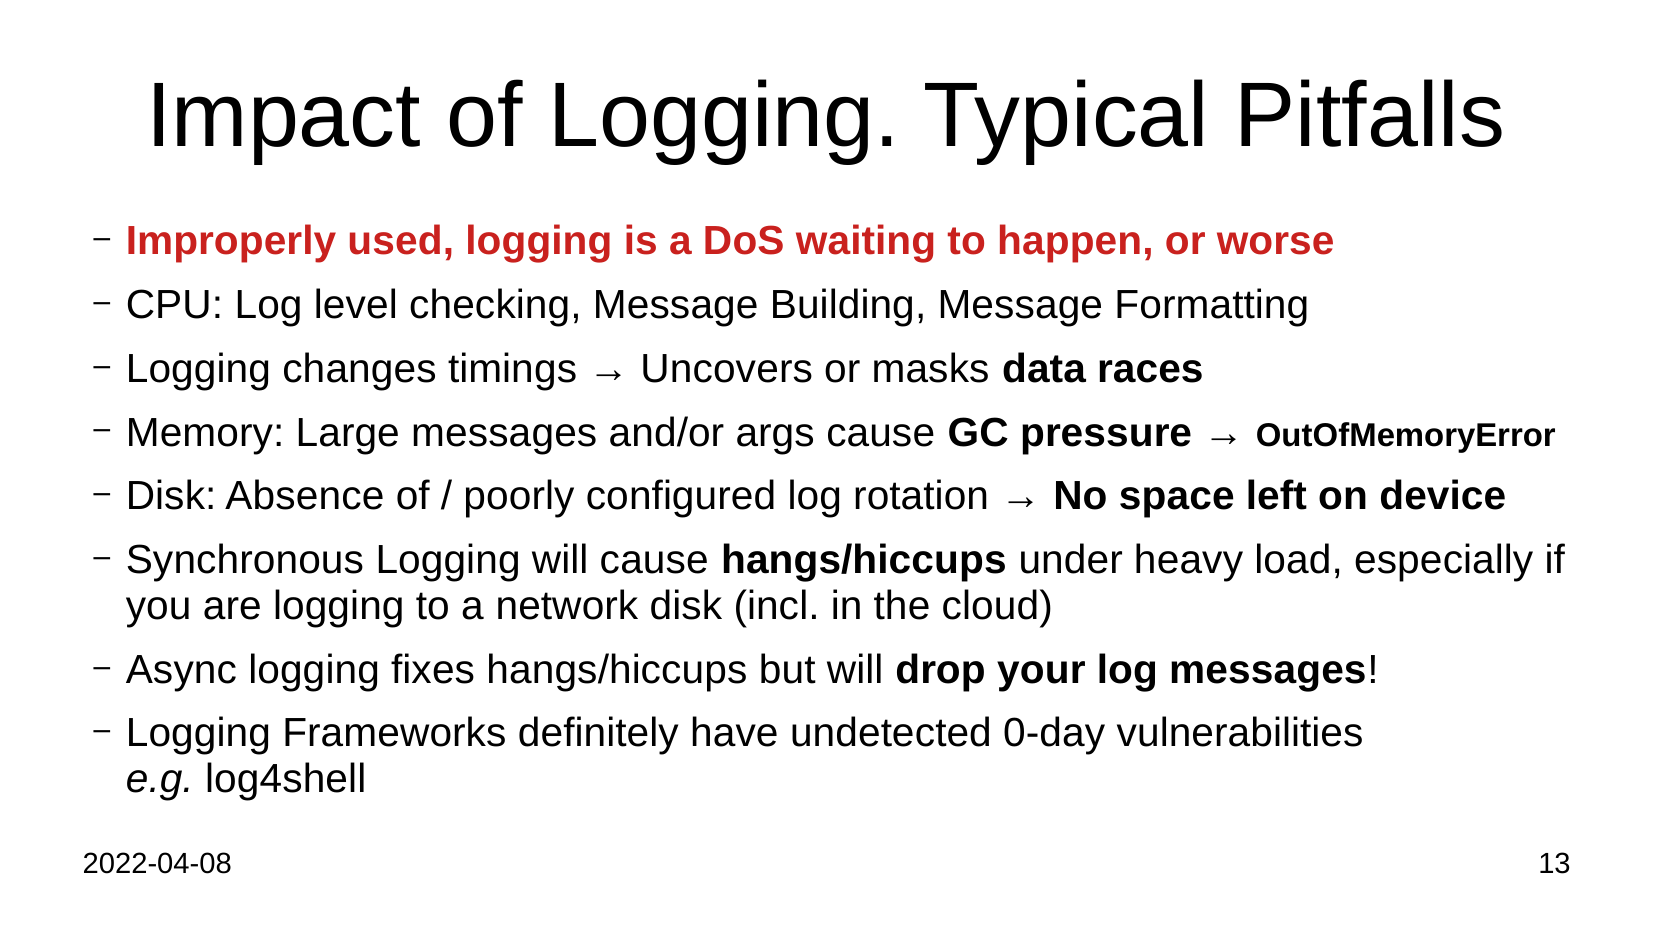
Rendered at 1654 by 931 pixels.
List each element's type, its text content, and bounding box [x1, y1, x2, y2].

title Impact of Logging. Typical Pitfalls [82, 37, 1571, 193]
list Improperly used, logging is a DoS waiting to happen, or worse CPU: Log level checking, Message Building, Message Formatting Logging changes timings → Uncovers or masks data races Memory: Large messages and/or args cause GC pressure → OutOfMemoryError Disk: Absence of / poorly configured log rotation → No space left on device Synchronous Logging will cause hangs/hiccups under heavy load, especially if you are logging to a network disk (incl. in the cloud) Async logging fixes hangs/hiccups but will drop your log messages! Logging Frameworks definitely have undetected 0-day vulnerabilities e.g. log4shell [82, 217, 1571, 839]
